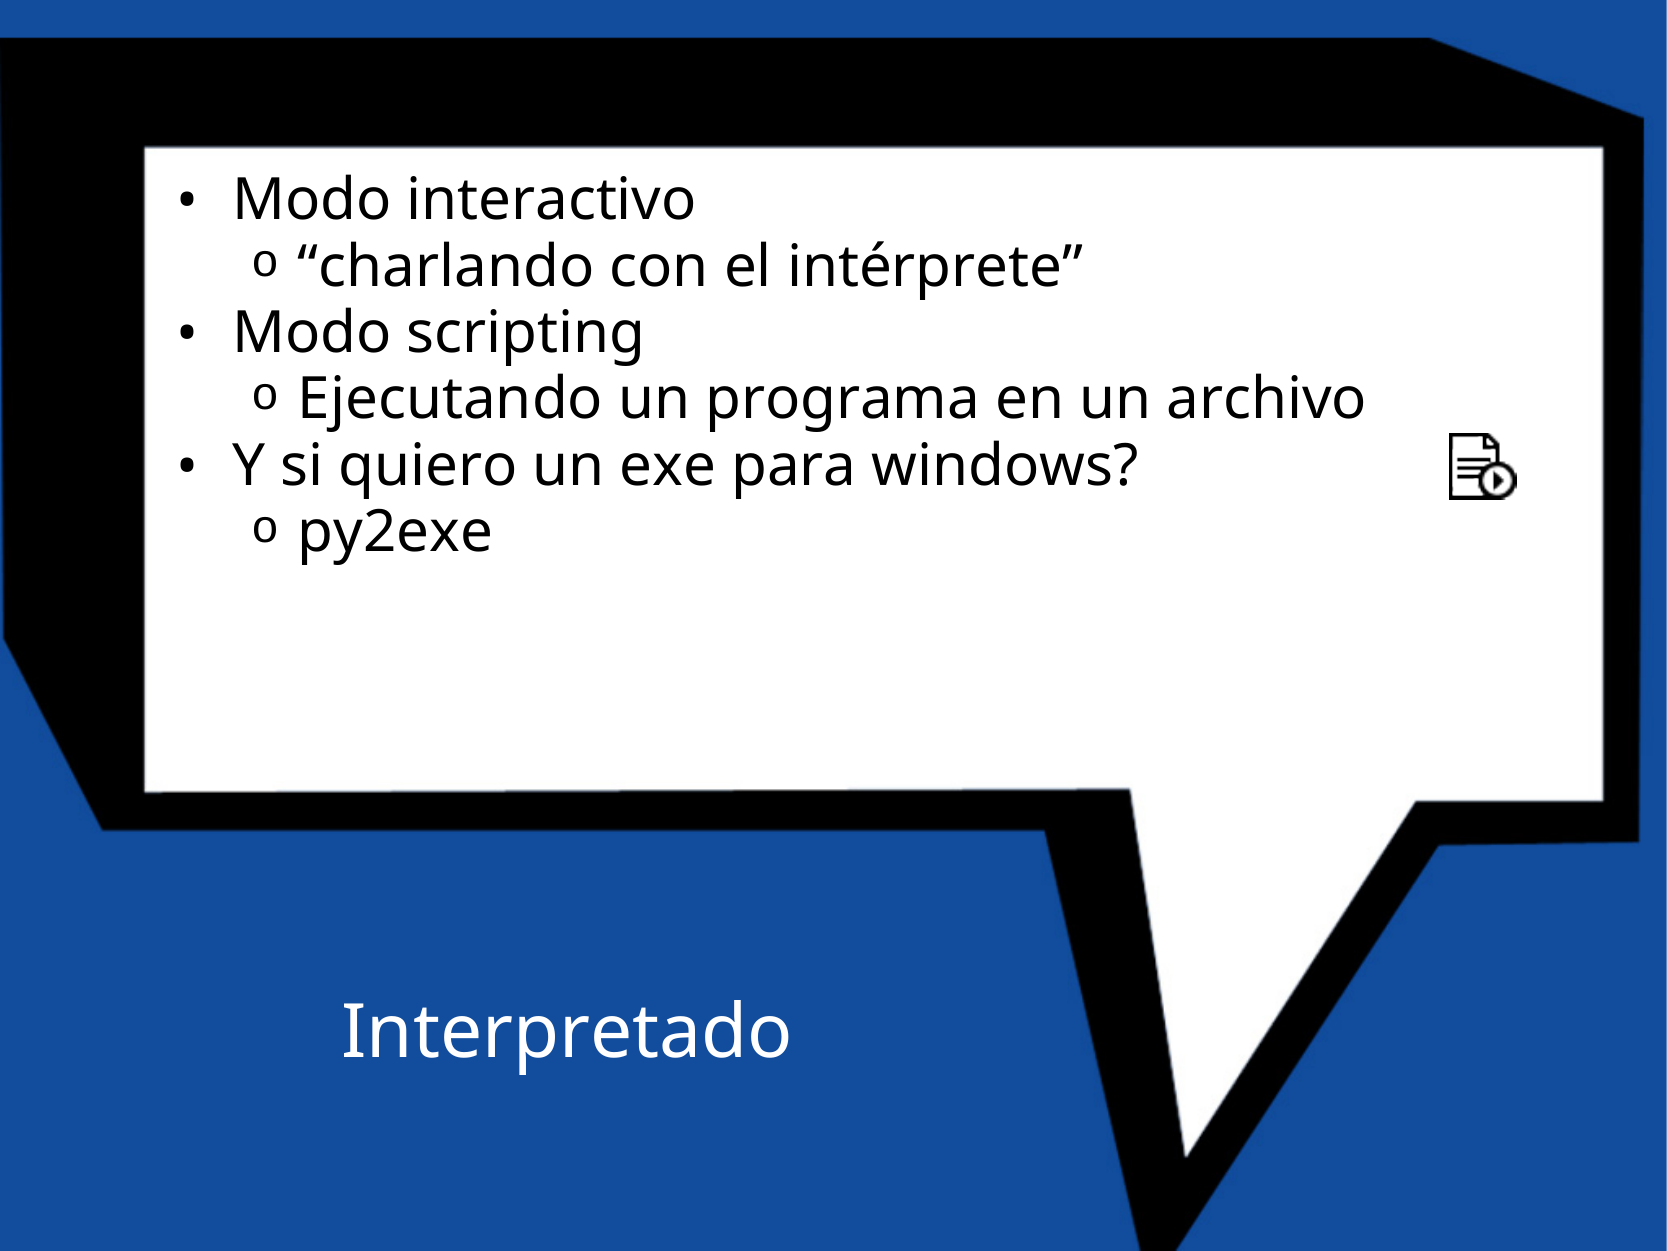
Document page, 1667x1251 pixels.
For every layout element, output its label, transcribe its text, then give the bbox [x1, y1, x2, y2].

title Interpretado [89, 840, 1046, 1223]
picture [0, 0, 1667, 1251]
subtitle Modo interactivo “charlando con el intérprete” Modo scripting Ejecutando un programa en un archivo Y si quiero un exe para windows? py2exe [157, 166, 1579, 768]
